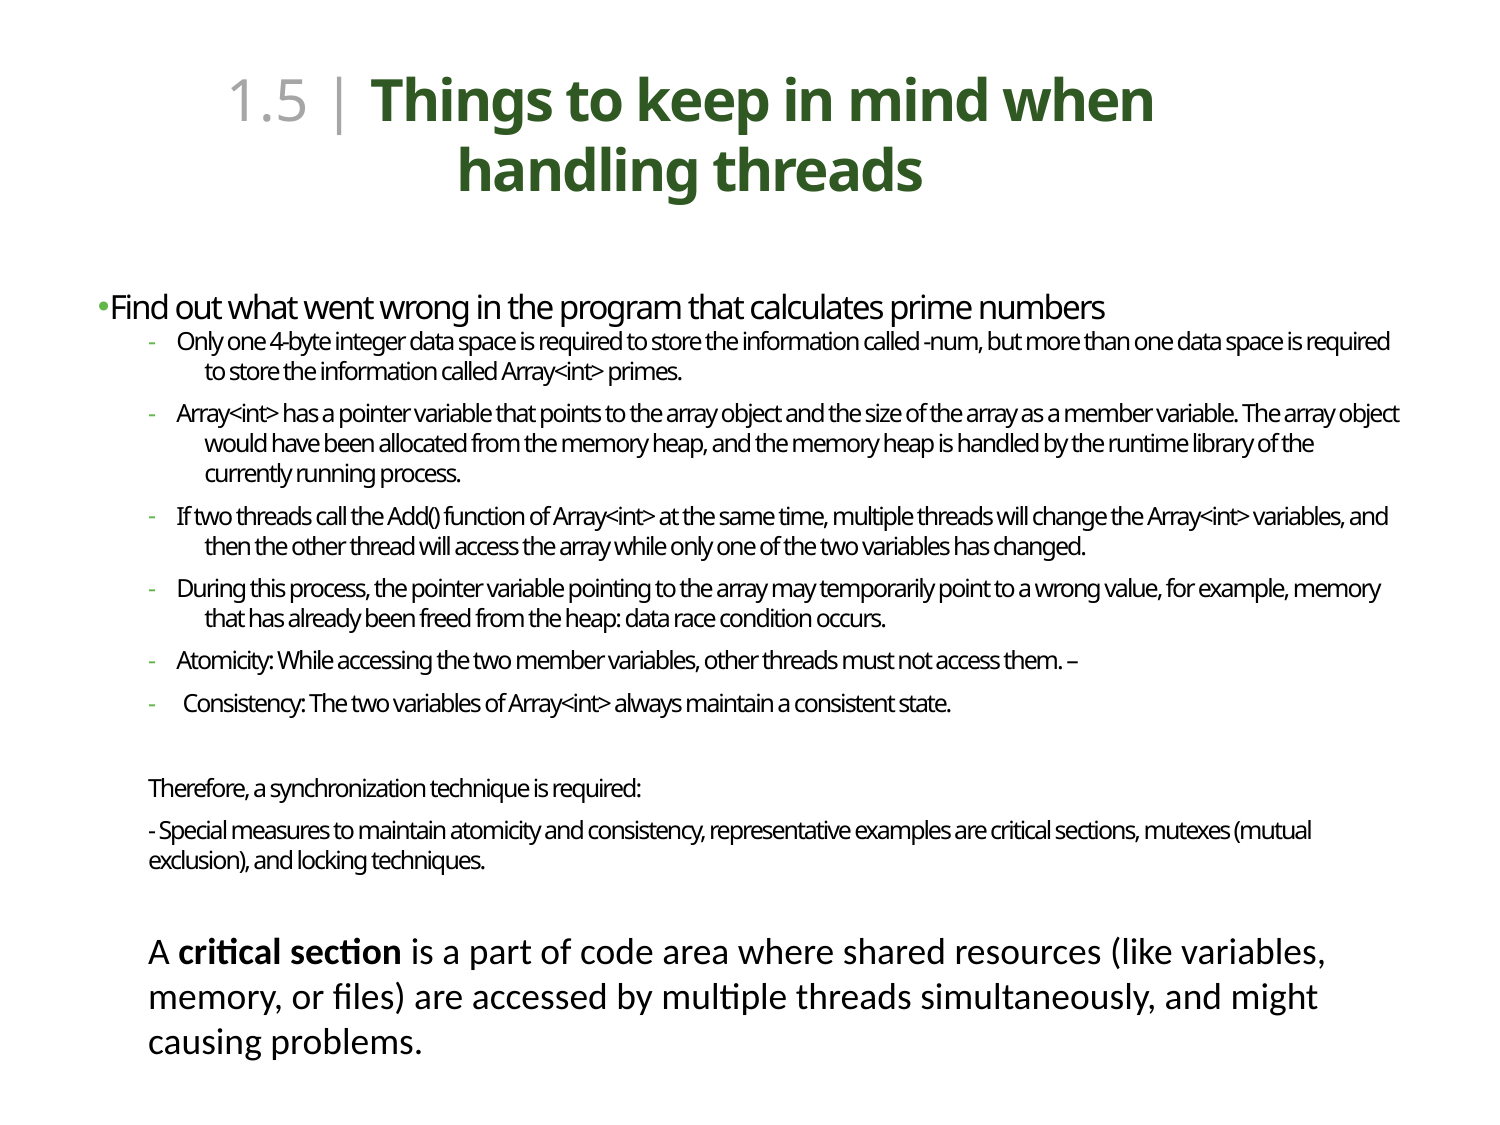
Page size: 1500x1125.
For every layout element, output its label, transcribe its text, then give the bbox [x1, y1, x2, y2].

text_box 1.5 | Things to keep in mind when handling threads [165, 54, 1216, 211]
text_box A critical section is a part of code area where shared resources (like variables, memory, or files) are accessed by multiple threads simultaneously, and might causing problems. [133, 919, 1357, 1071]
text_box Only one 4-byte integer data space is required to store the information called -num, but more than one data space is required to store the information called Array<int> primes. Array<int> has a pointer variable that points to the array object and the size of the array as a member variable. The array object would have been allocated from the memory heap, and the memory heap is handled by the runtime library of the currently running process. If two threads call the Add() function of Array<int> at the same time, multiple threads will change the Array<int> variables, and then the other thread will access the array while only one of the two variables has changed. During this process, the pointer variable pointing to the array may temporarily point to a wrong value, for example, memory that has already been freed from the heap: data race condition occurs. Atomicity: While accessing the two member variables, other threads must not access them. – Consistency: The two variables of Array<int> always maintain a consistent state. Therefore, a synchronization technique is required: - Special measures to maintain atomicity and consistency, representative examples are critical sections, mutexes (mutual exclusion), and locking techniques. [133, 318, 1416, 889]
text_box Find out what went wrong in the program that calculates prime numbers [82, 258, 1424, 329]
